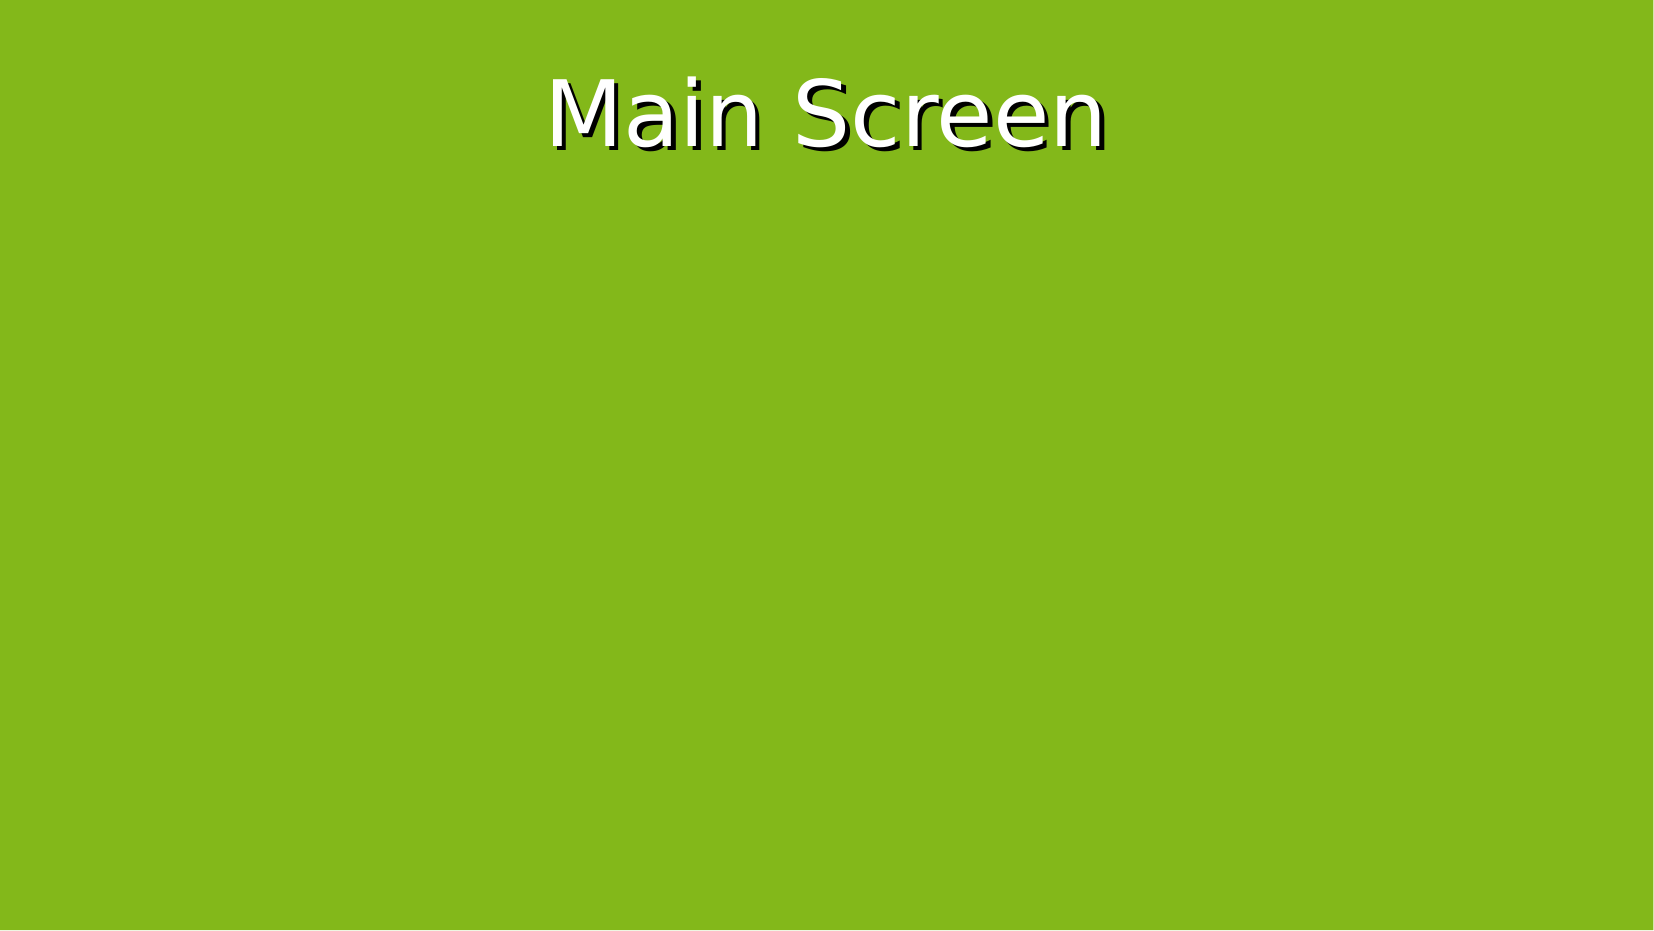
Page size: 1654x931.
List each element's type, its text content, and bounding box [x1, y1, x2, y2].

title Main Screen [82, 37, 1571, 193]
